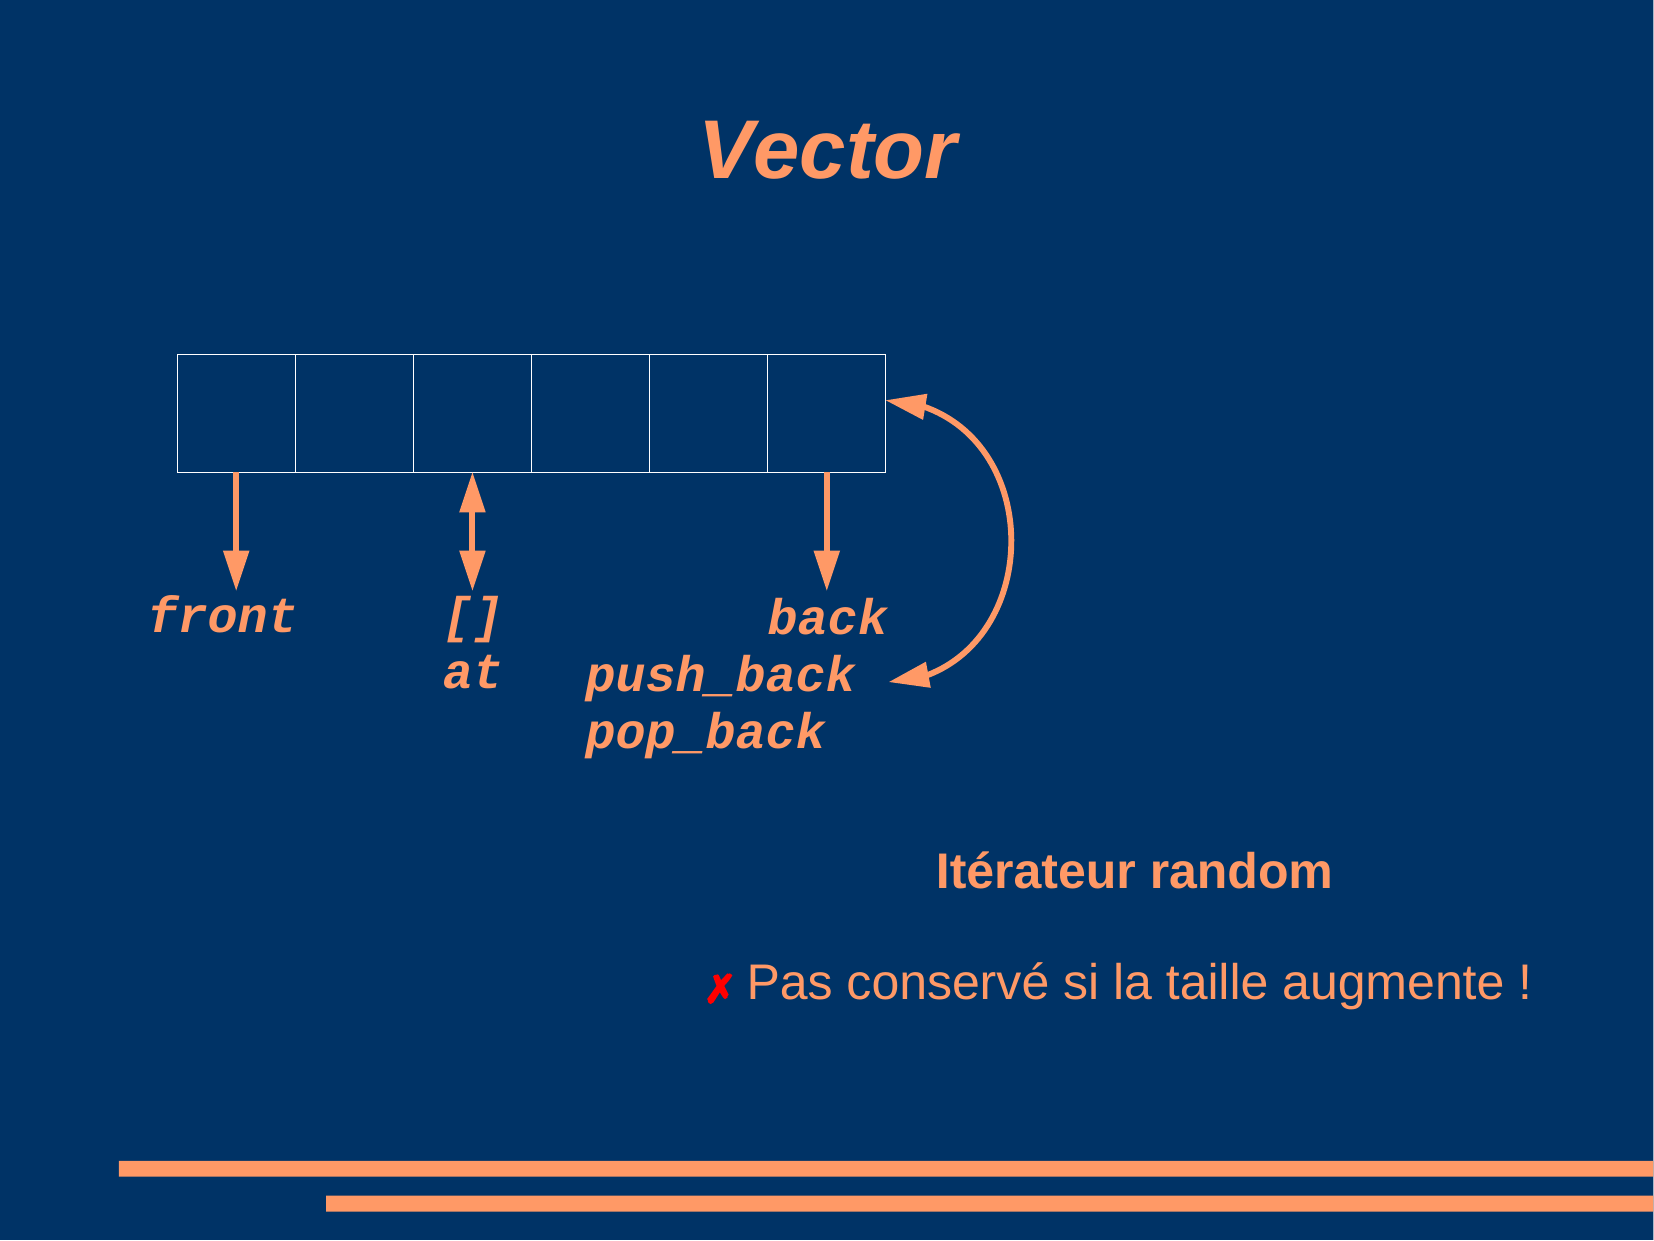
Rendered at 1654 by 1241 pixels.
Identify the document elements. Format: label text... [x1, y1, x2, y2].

text_box back [767, 592, 888, 650]
text_box [] at [442, 590, 504, 709]
text_box front [147, 590, 298, 648]
title Vector [121, 46, 1534, 254]
text_box Itérateur random  Pas conservé si la taille augmente ! [708, 843, 1561, 1011]
text_box push_back pop_back [585, 649, 856, 764]
